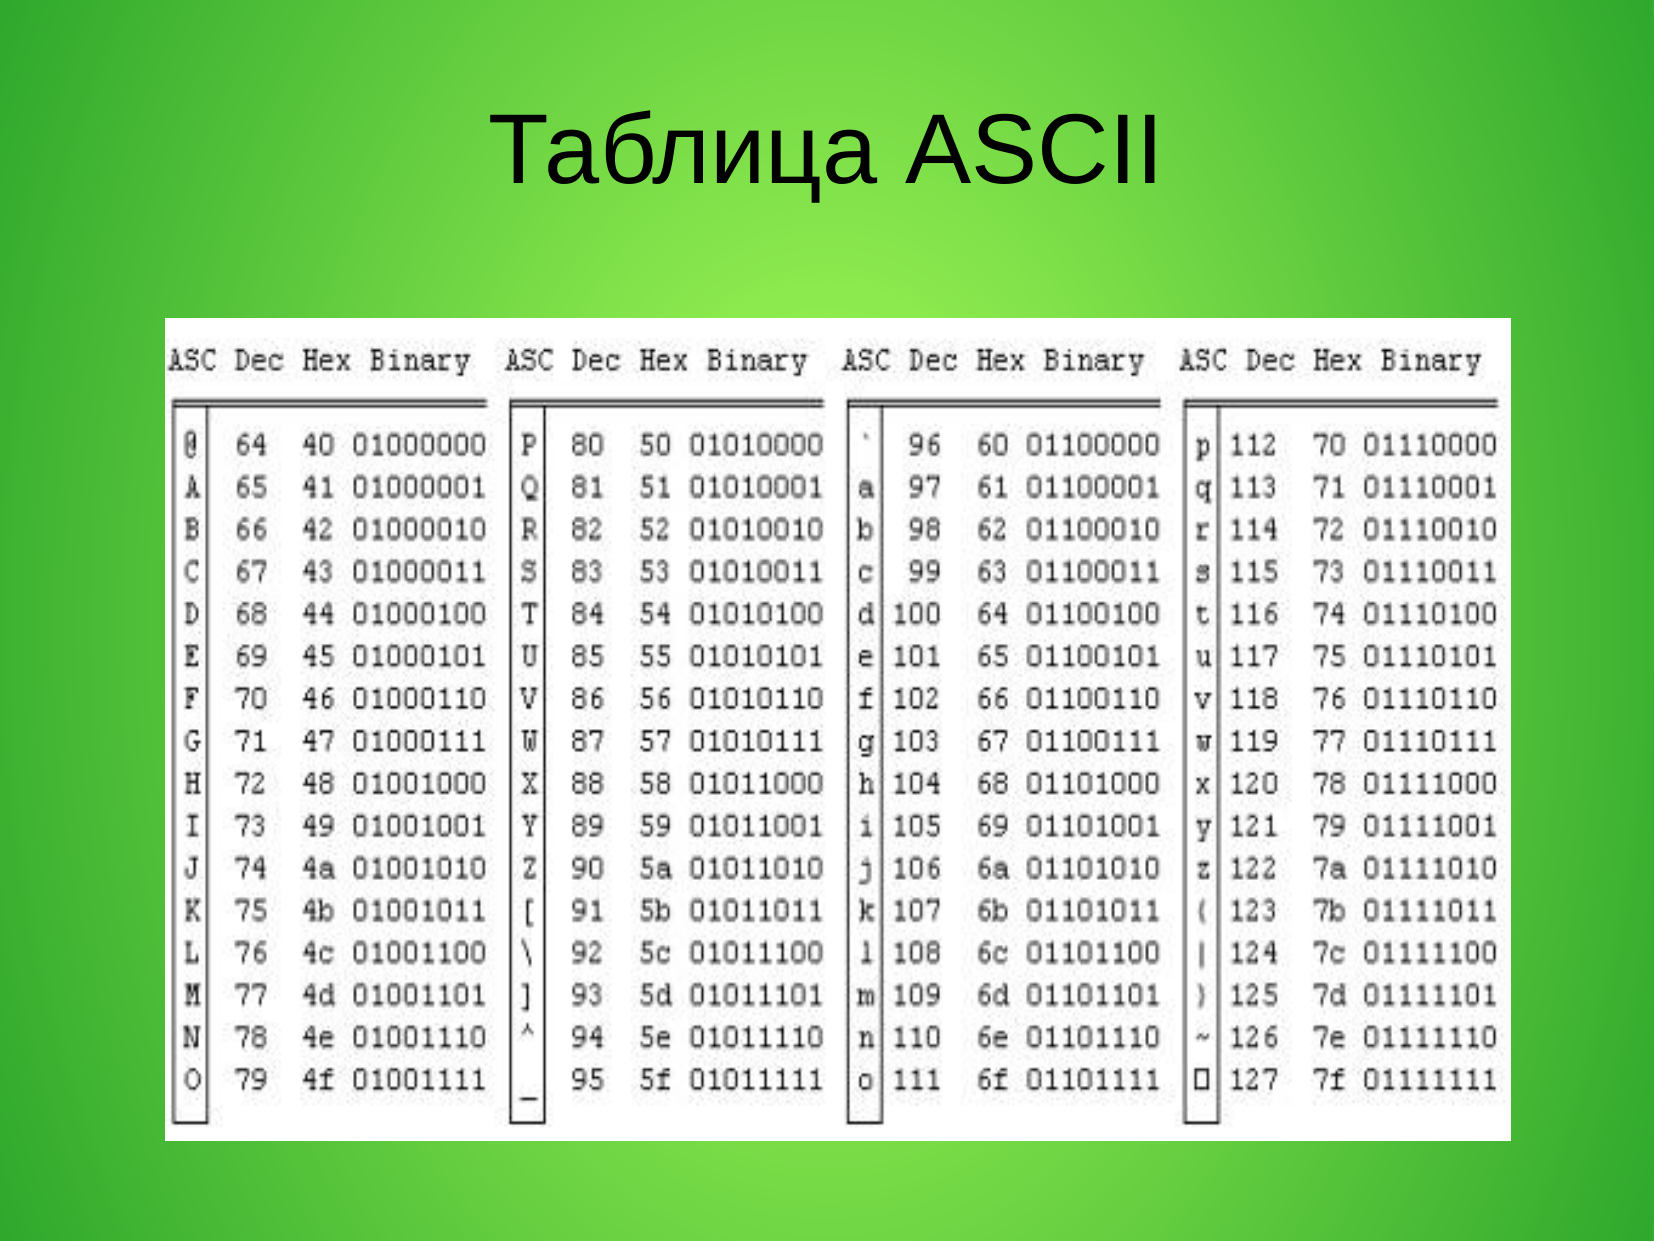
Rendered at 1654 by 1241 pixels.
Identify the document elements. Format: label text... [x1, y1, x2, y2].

title Таблица ASCII [82, 47, 1571, 252]
picture [165, 318, 1511, 1141]
